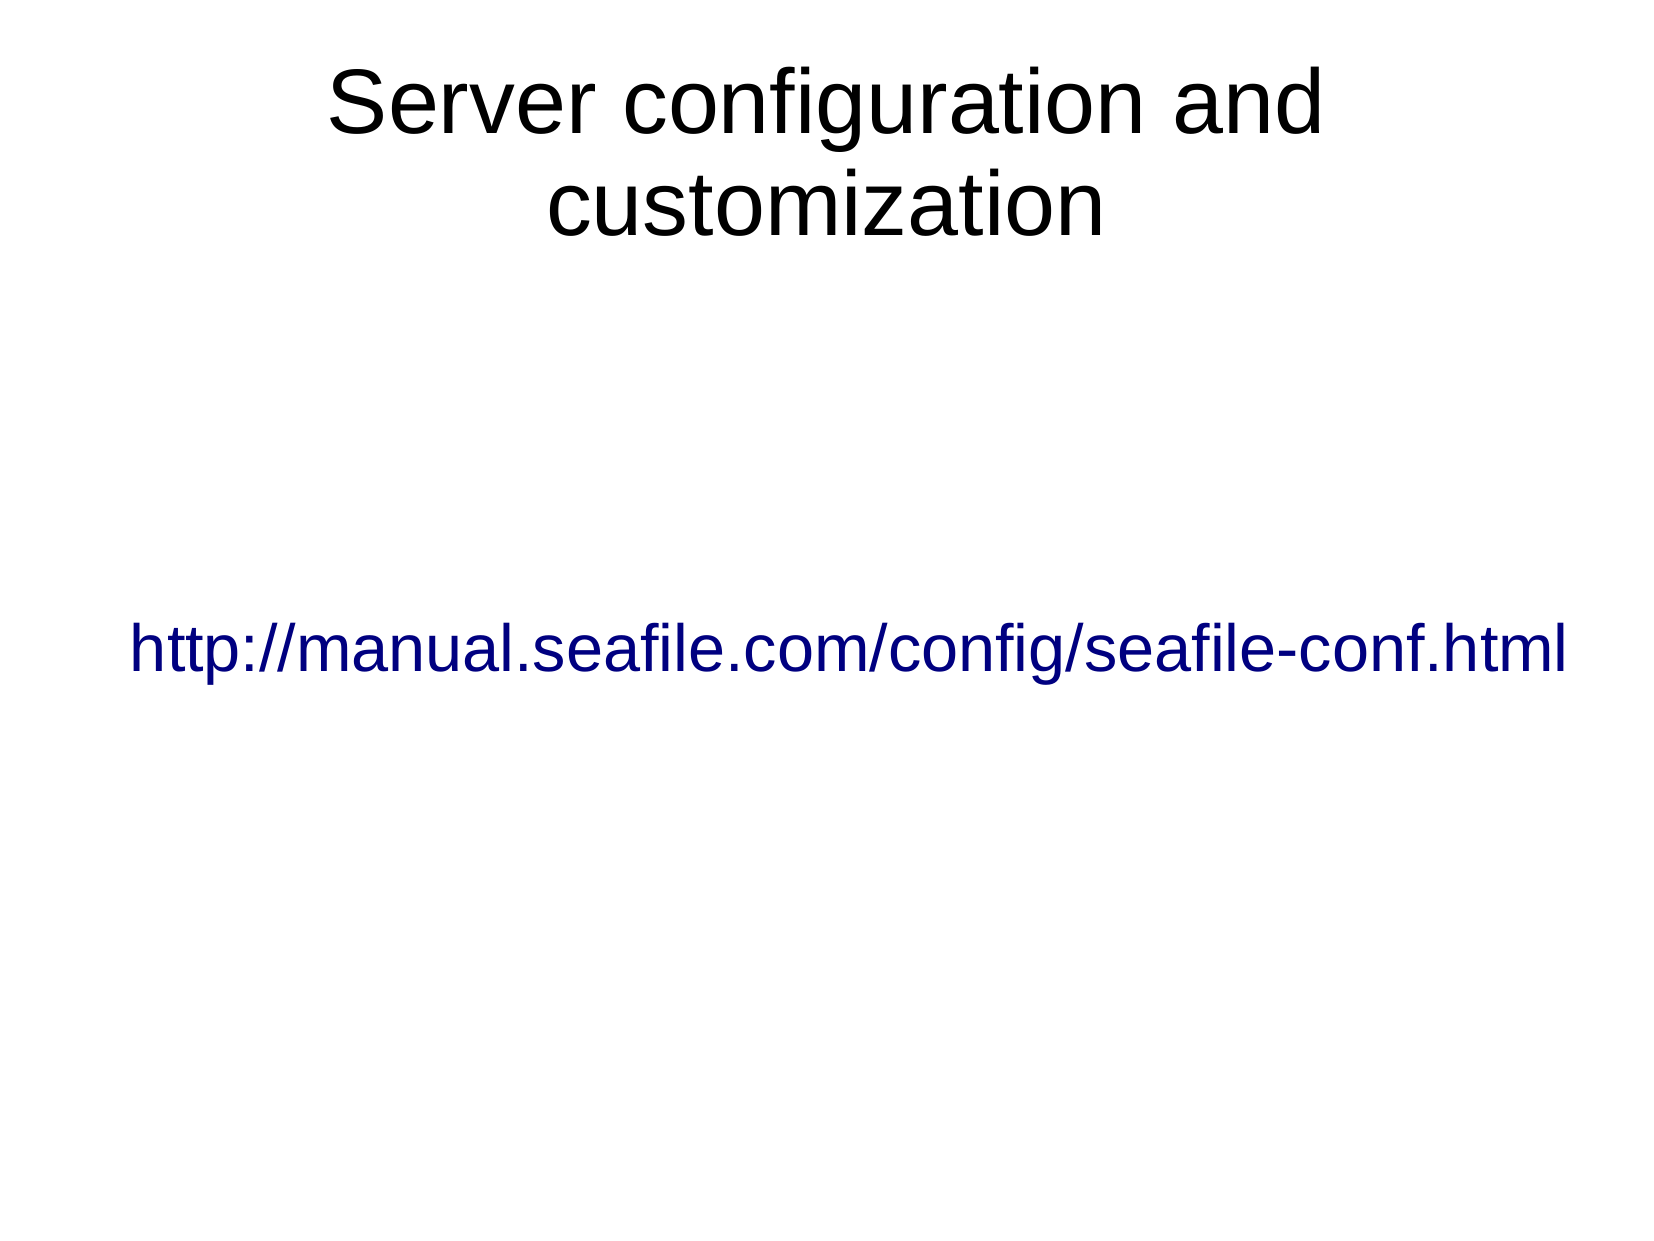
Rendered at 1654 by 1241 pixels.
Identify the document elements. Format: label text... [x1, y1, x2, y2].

list http://manual.seafile.com/config/seafile-conf.html [59, 402, 1595, 1123]
title Server configuration and customization [82, 49, 1571, 257]
